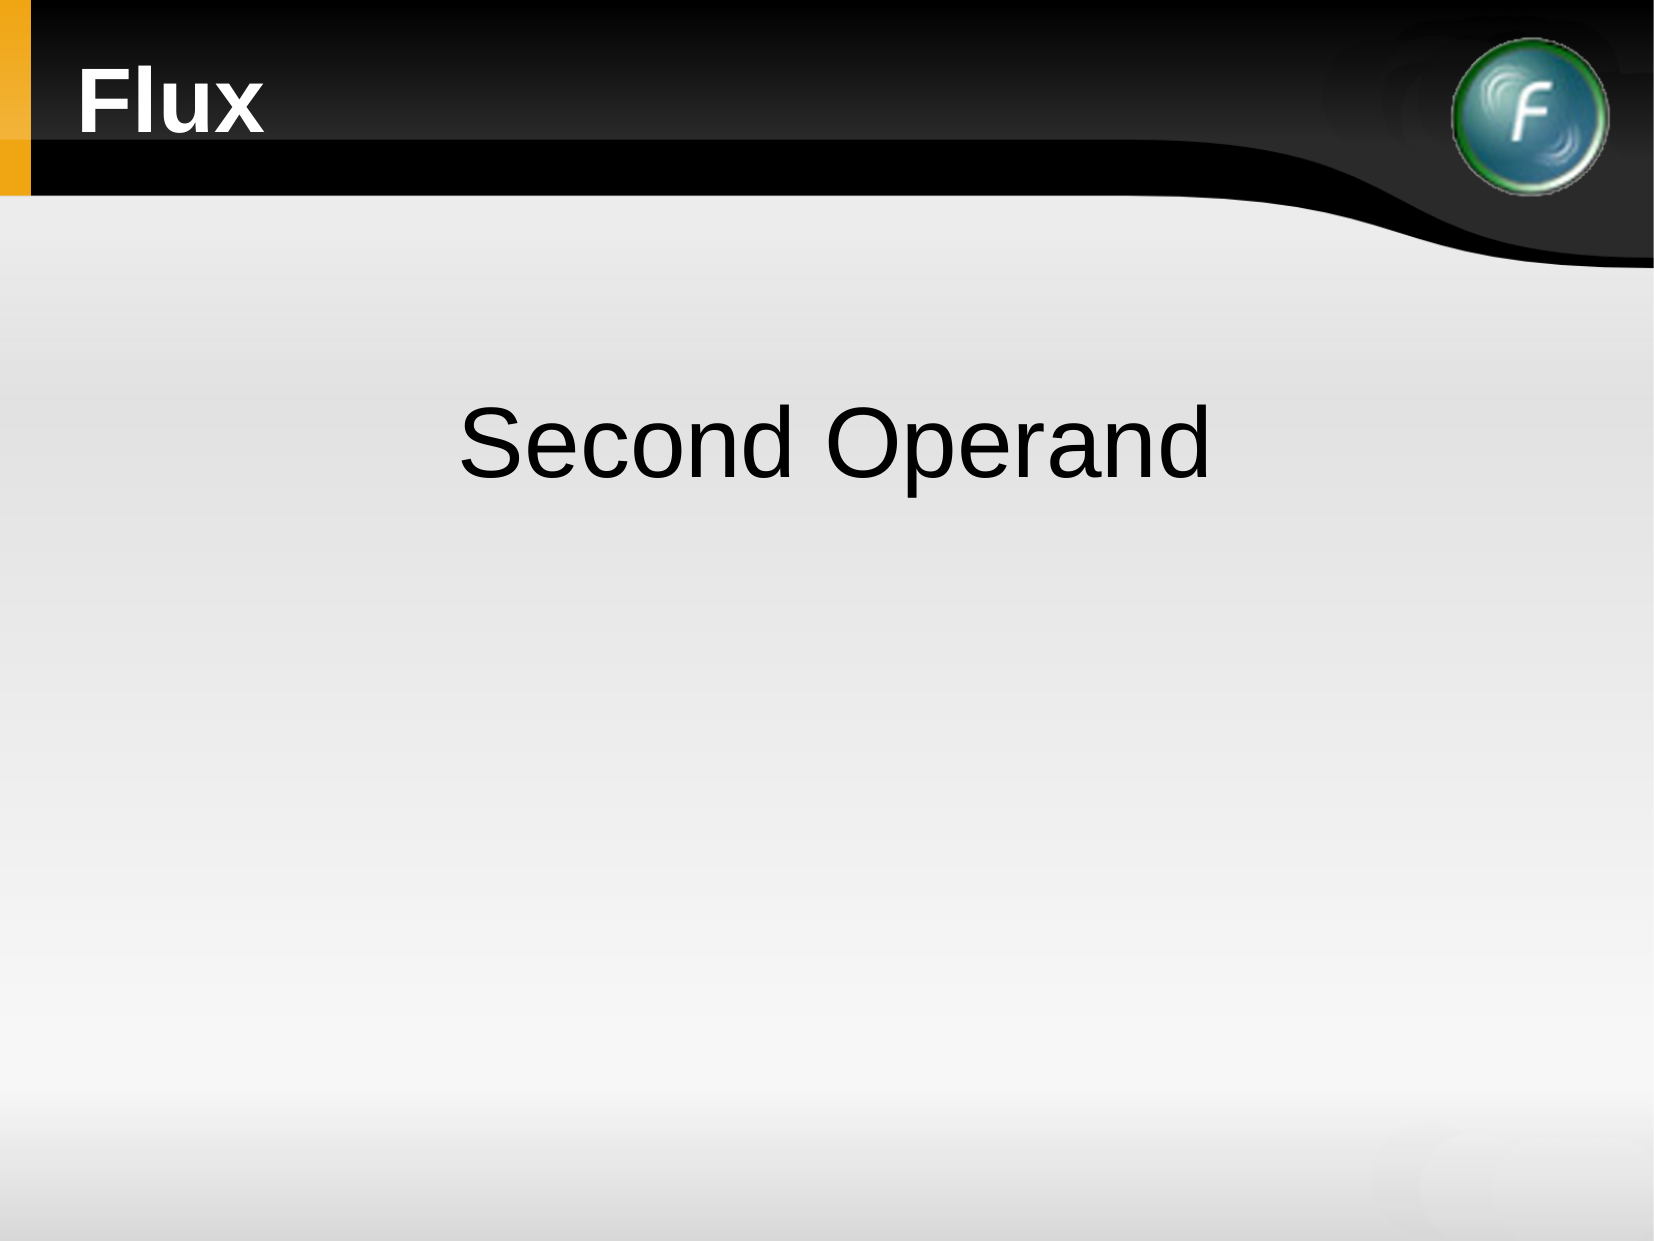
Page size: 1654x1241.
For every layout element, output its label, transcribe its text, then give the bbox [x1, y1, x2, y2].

title Flux [76, 0, 1565, 208]
picture [0, 0, 1654, 1241]
list Second Operand [82, 290, 1571, 1109]
